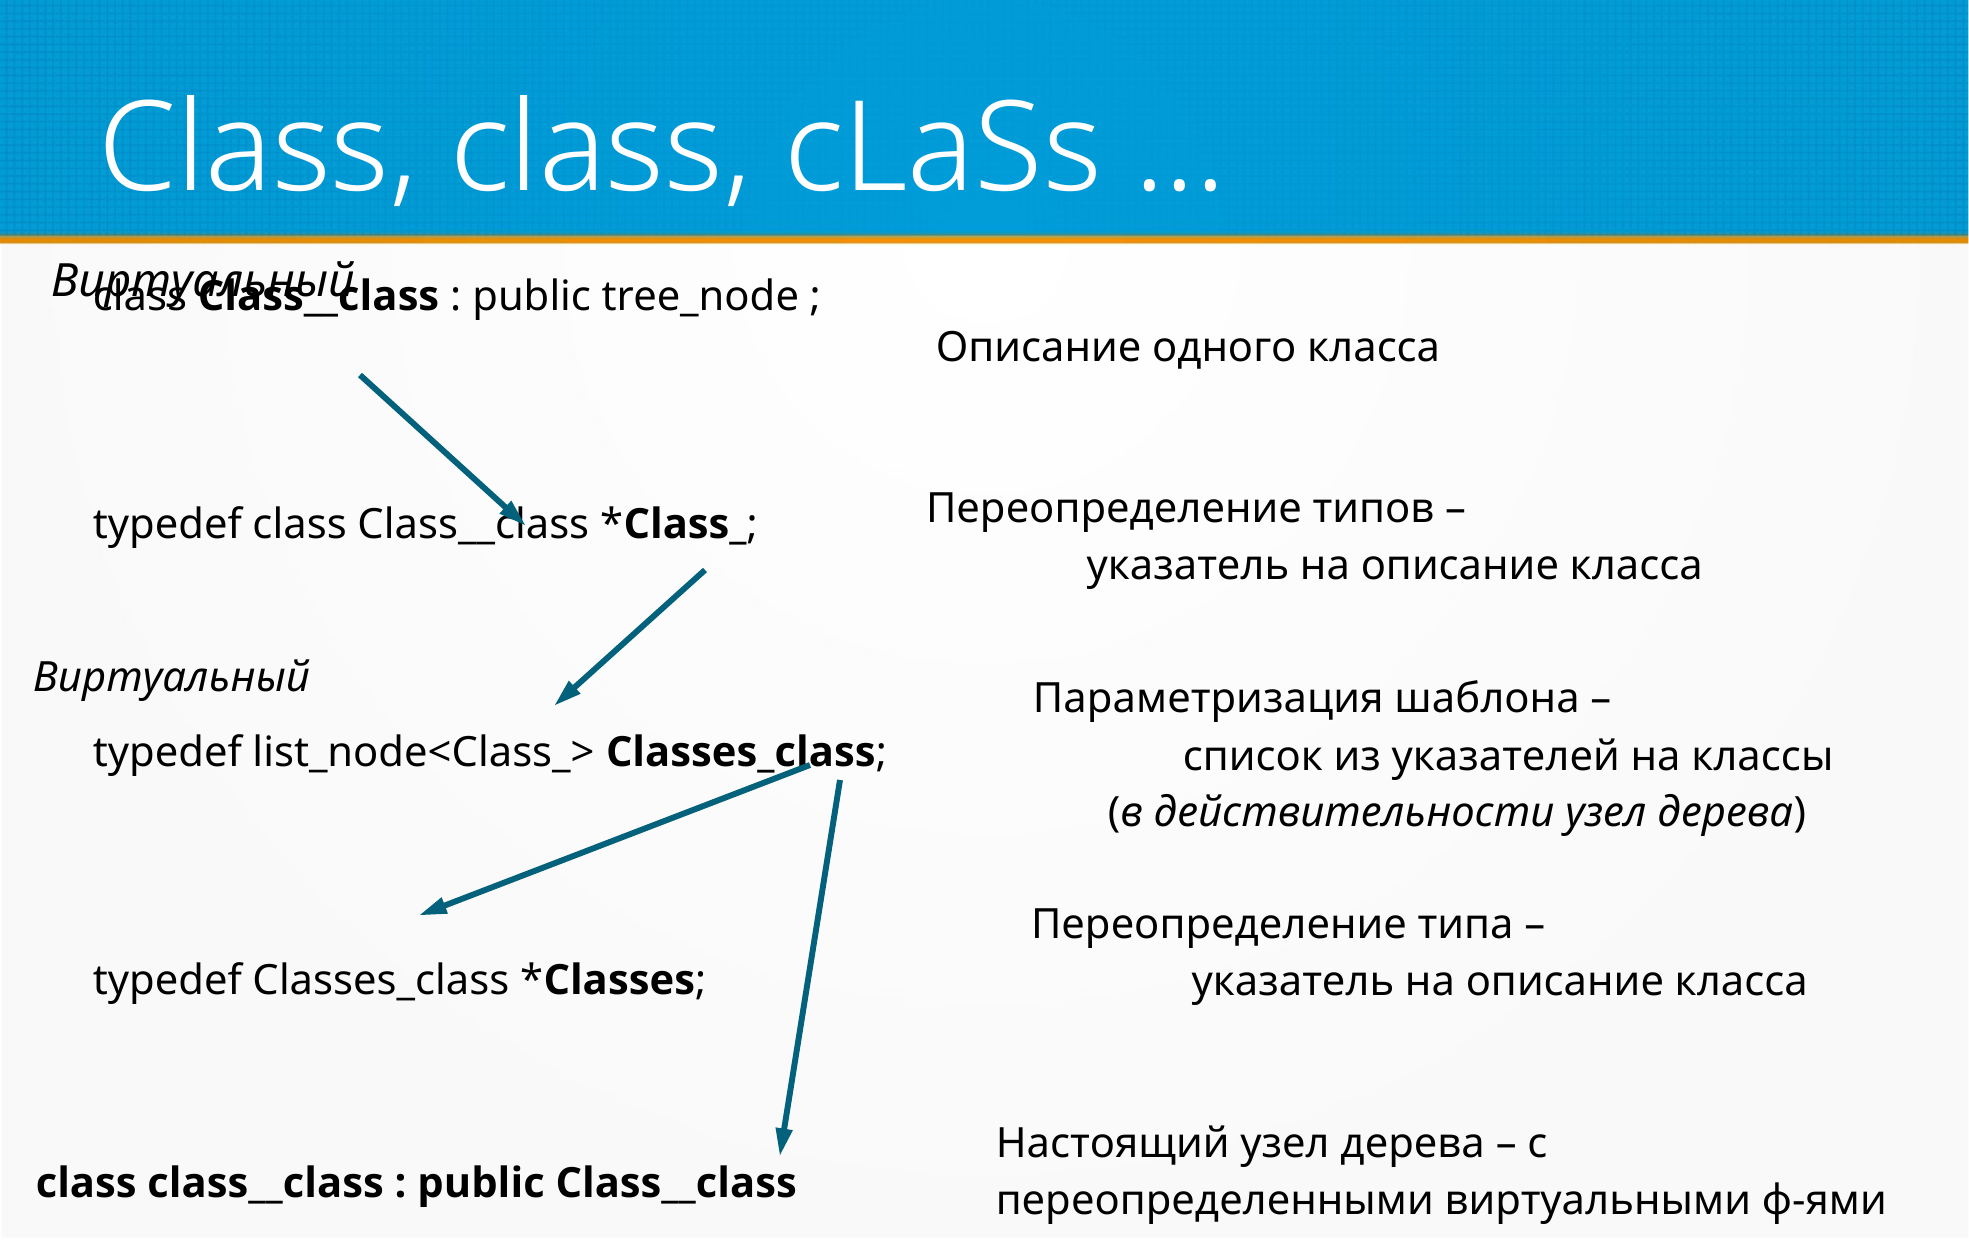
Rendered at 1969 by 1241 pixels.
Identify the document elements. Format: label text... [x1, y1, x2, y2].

text_box Описание одного класса [930, 315, 1488, 376]
text_box Виртуальный [27, 645, 335, 706]
text_box class class__class : public Class__class [30, 1121, 1141, 1241]
text_box Виртуальный [45, 246, 381, 312]
text_box class Class__class : public tree_node ; typedef class Class__class *Class_; typedef list_node<Class_> Classes_class; typedef Classes_class *Classes; [87, 315, 1051, 958]
text_box Переопределение типа – указатель на описание класса [1025, 896, 1876, 1006]
title Class, class, cLaSs ... [98, 19, 1870, 227]
picture [479, 290, 492, 307]
text_box Настоящий узел дерева – с переопределенными виртуальными ф-ями [990, 1115, 1950, 1225]
picture [0, 233, 1969, 1241]
text_box Параметризация шаблона – список из указателей на классы (в действительности узел дерева) [1027, 675, 1906, 833]
text_box Переопределение типов – указатель на описание класса [920, 480, 1771, 589]
